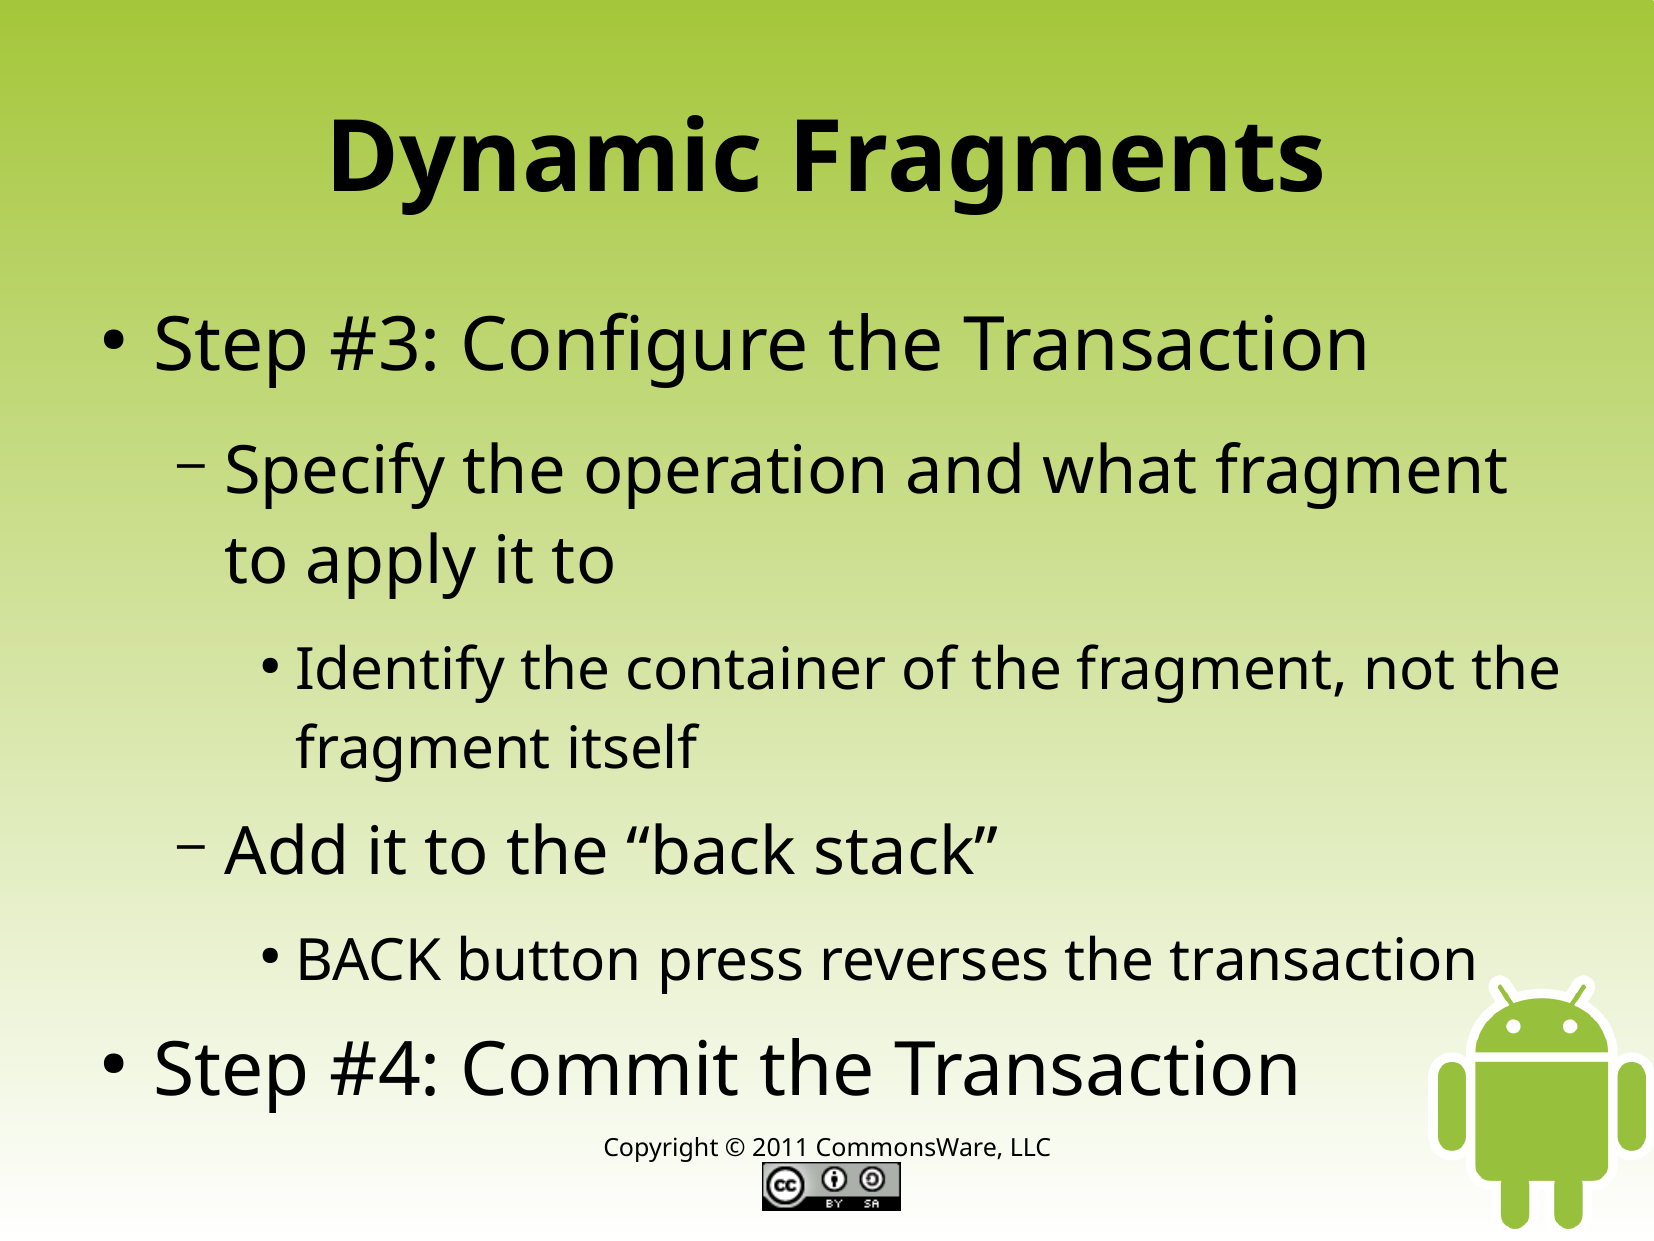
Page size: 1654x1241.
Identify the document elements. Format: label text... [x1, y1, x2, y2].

picture [762, 1162, 901, 1211]
list Step #3: Configure the Transaction Specify the operation and what fragment to apply it to Identify the container of the fragment, not the fragment itself Add it to the “back stack” BACK button press reverses the transaction Step #4: Commit the Transaction [82, 290, 1571, 1109]
picture [1428, 975, 1654, 1238]
title Dynamic Fragments [82, 49, 1571, 257]
